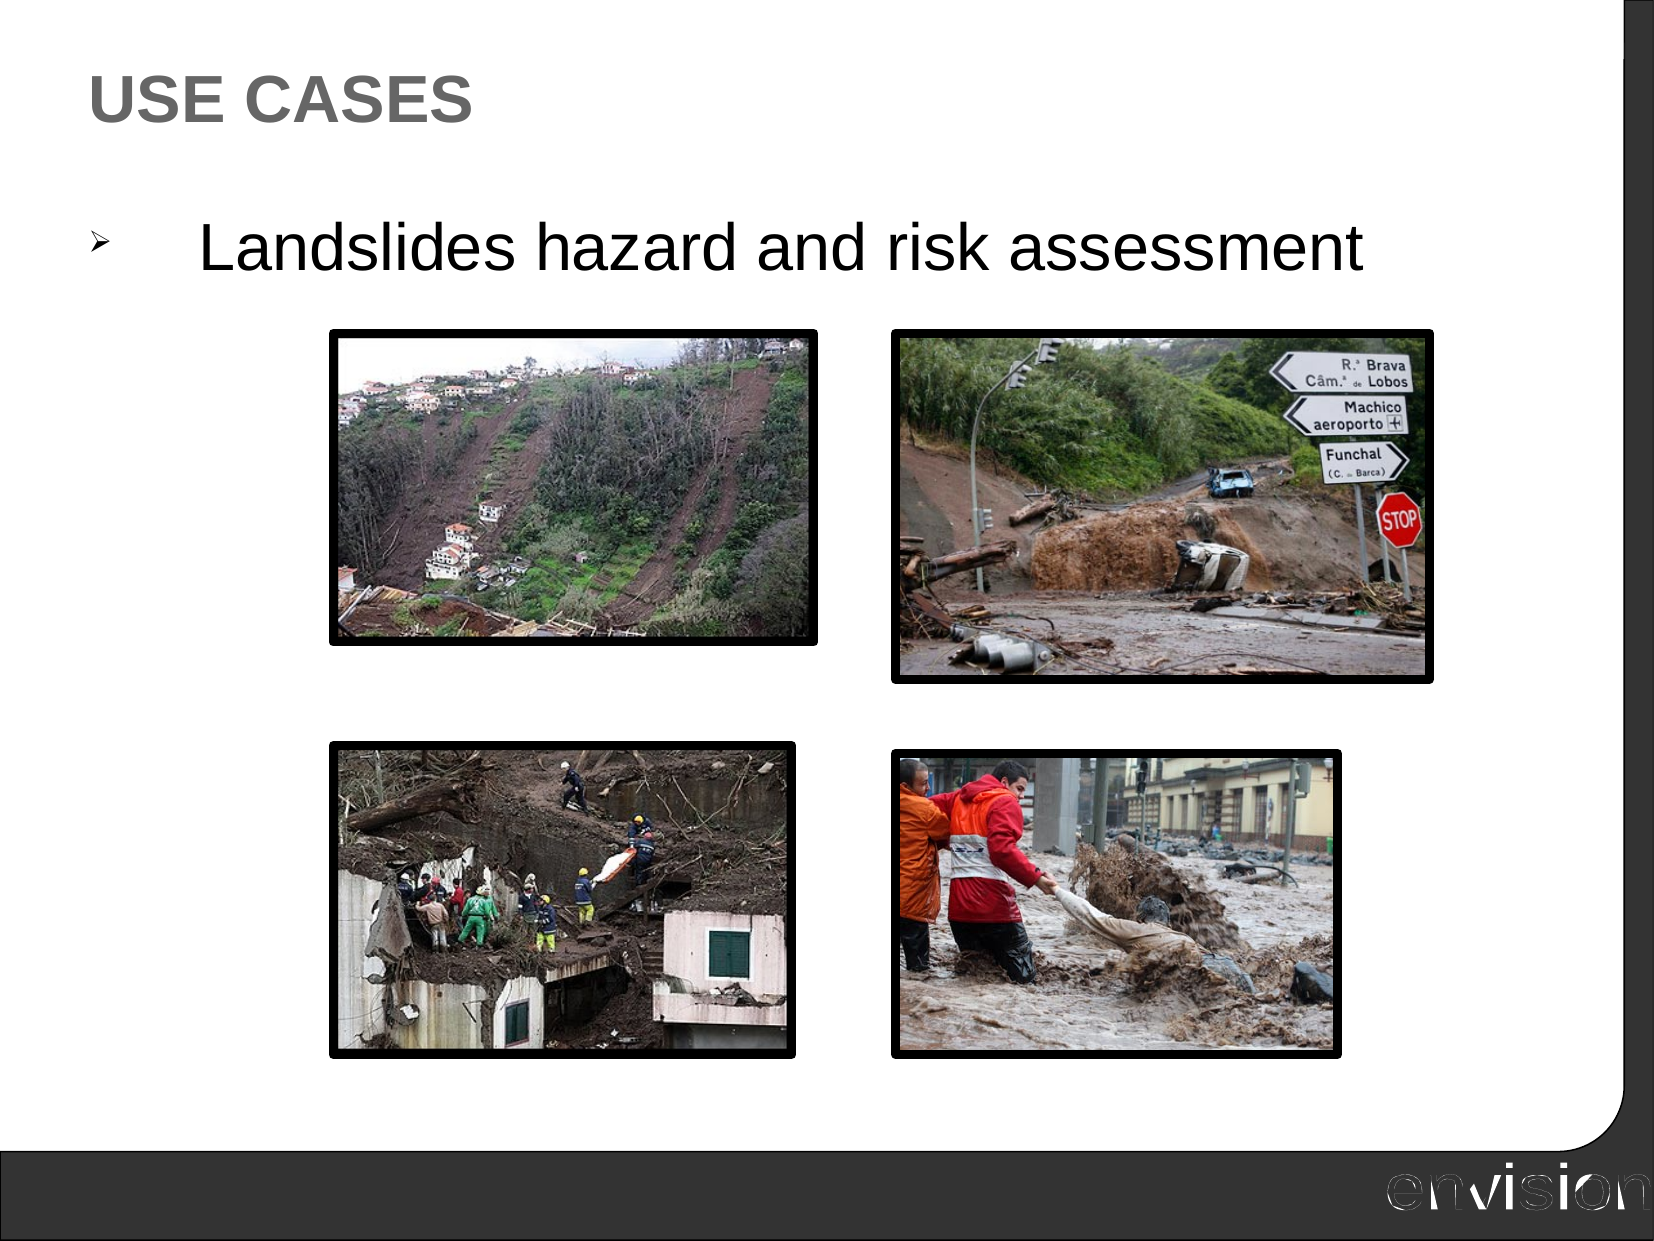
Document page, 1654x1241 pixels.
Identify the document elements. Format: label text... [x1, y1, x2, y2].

picture [900, 337, 1426, 676]
picture [900, 757, 1334, 1051]
picture [337, 750, 788, 1051]
list Landslides hazard and risk assessment [88, 206, 1571, 1109]
picture [337, 337, 810, 638]
title USE CASES [88, 3, 1571, 196]
